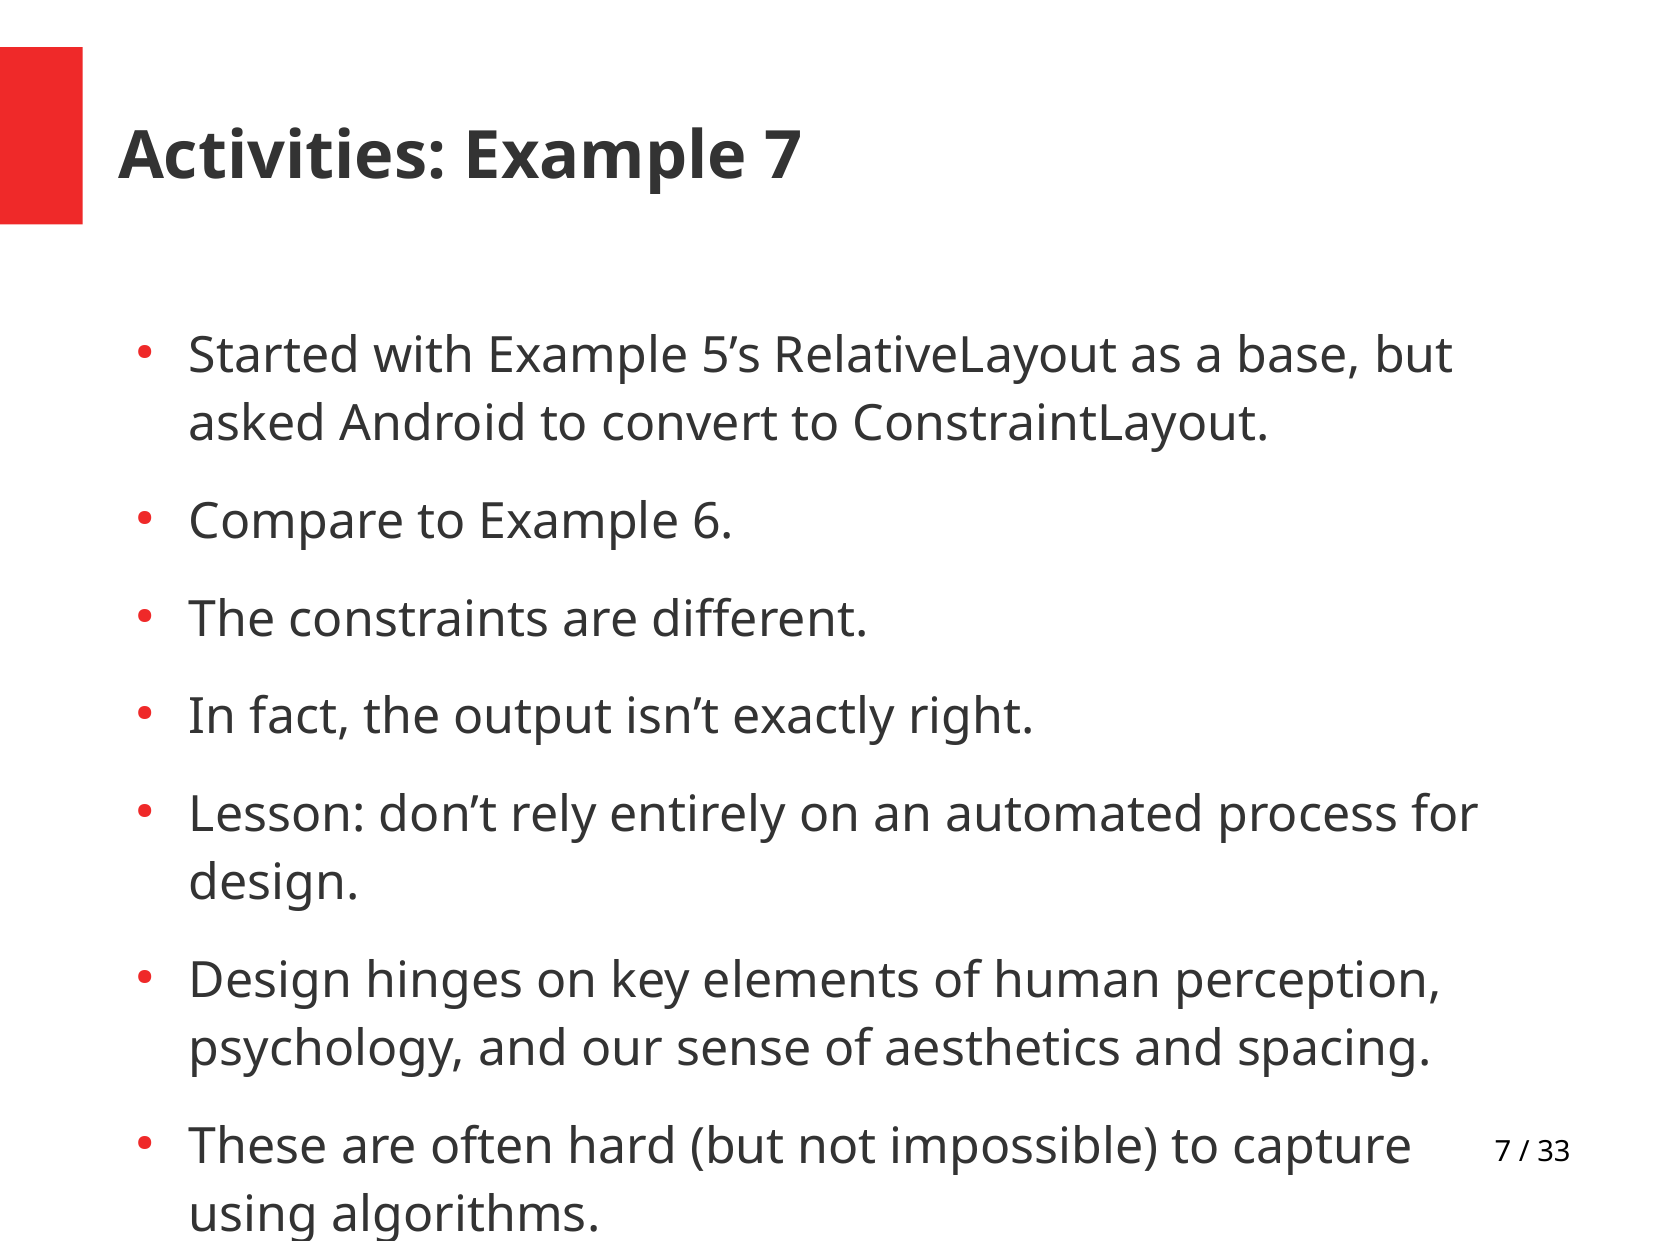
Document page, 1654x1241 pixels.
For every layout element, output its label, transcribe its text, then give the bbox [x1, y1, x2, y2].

list Started with Example 5’s RelativeLayout as a base, but asked Android to convert to ConstraintLayout. Compare to Example 6. The constraints are different. In fact, the output isn’t exactly right. Lesson: don’t rely entirely on an automated process for design. Design hinges on key elements of human perception, psychology, and our sense of aesthetics and spacing. These are often hard (but not impossible) to capture using algorithms. [118, 318, 1536, 1039]
title Activities: Example 7 [118, 49, 1571, 257]
